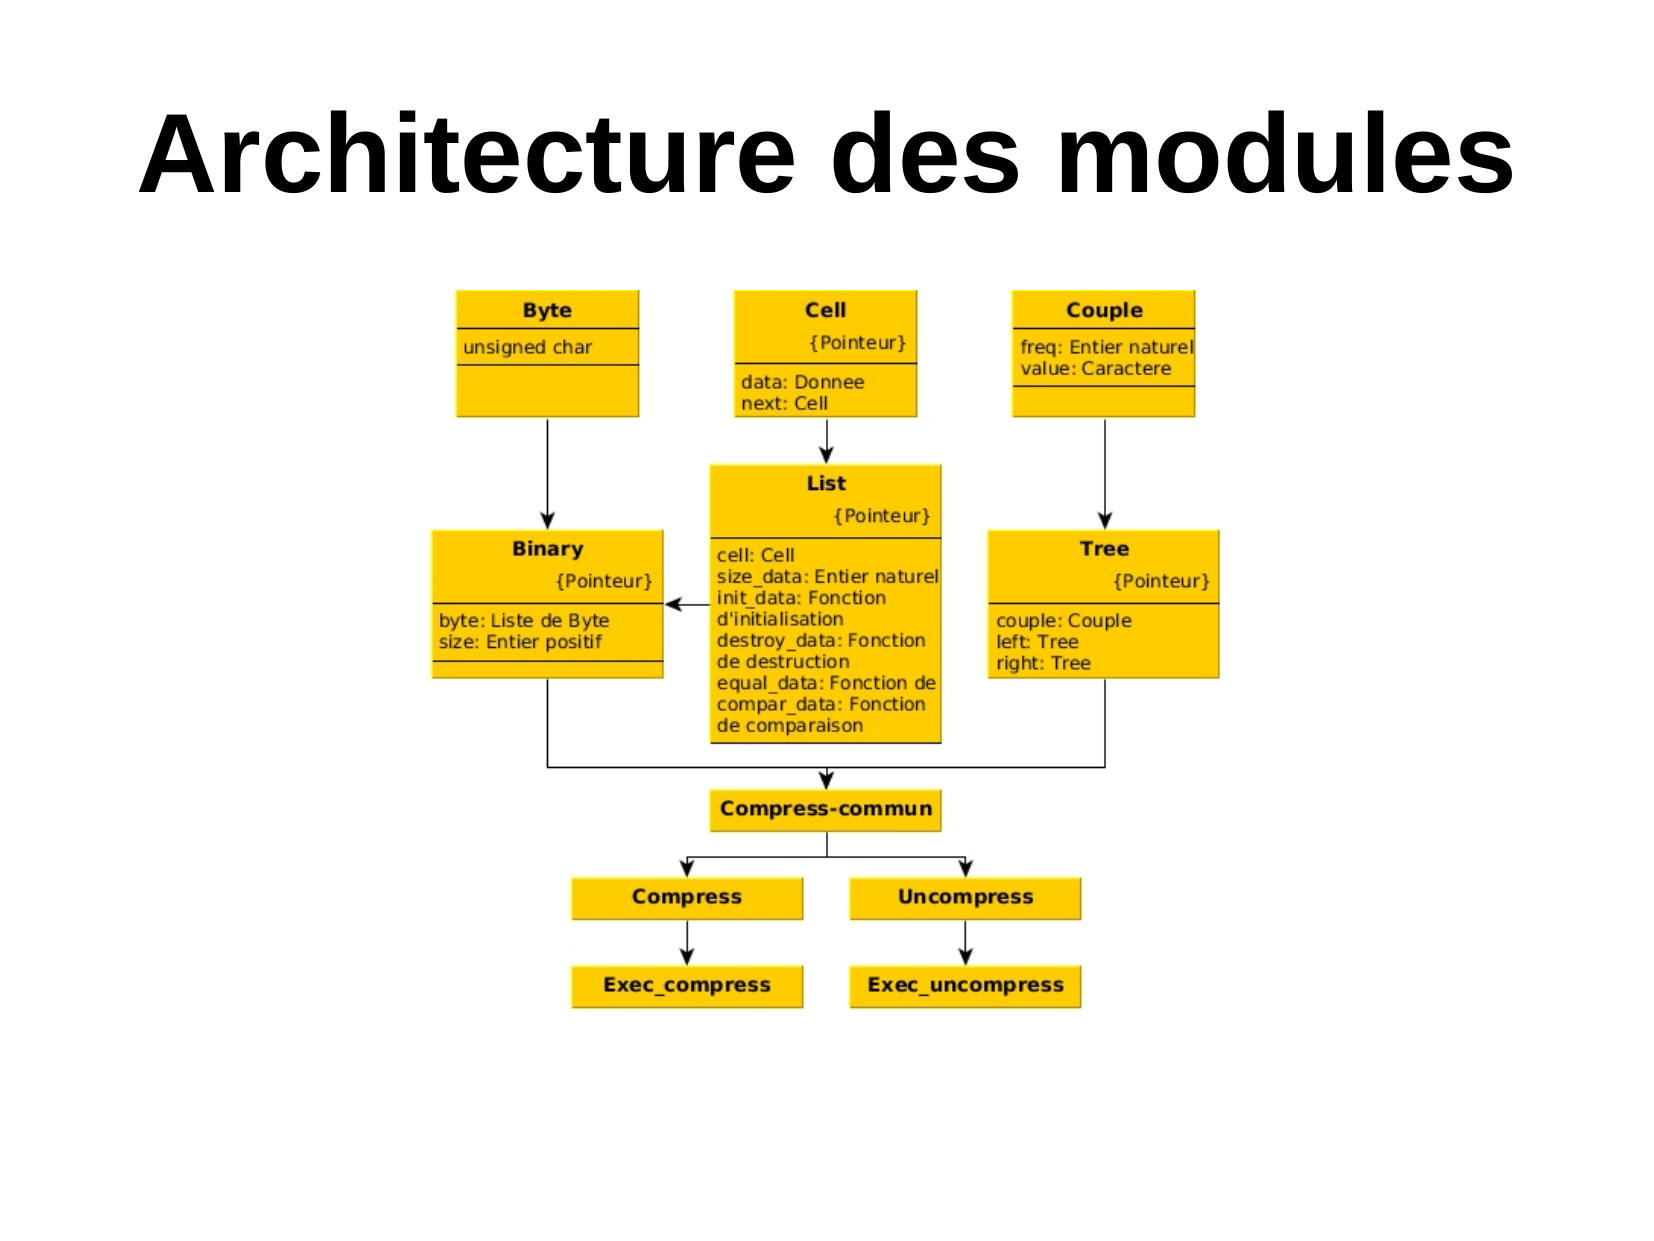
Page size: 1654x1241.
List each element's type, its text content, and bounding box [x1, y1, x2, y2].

picture [430, 290, 1223, 1010]
title Architecture des modules [82, 49, 1571, 257]
